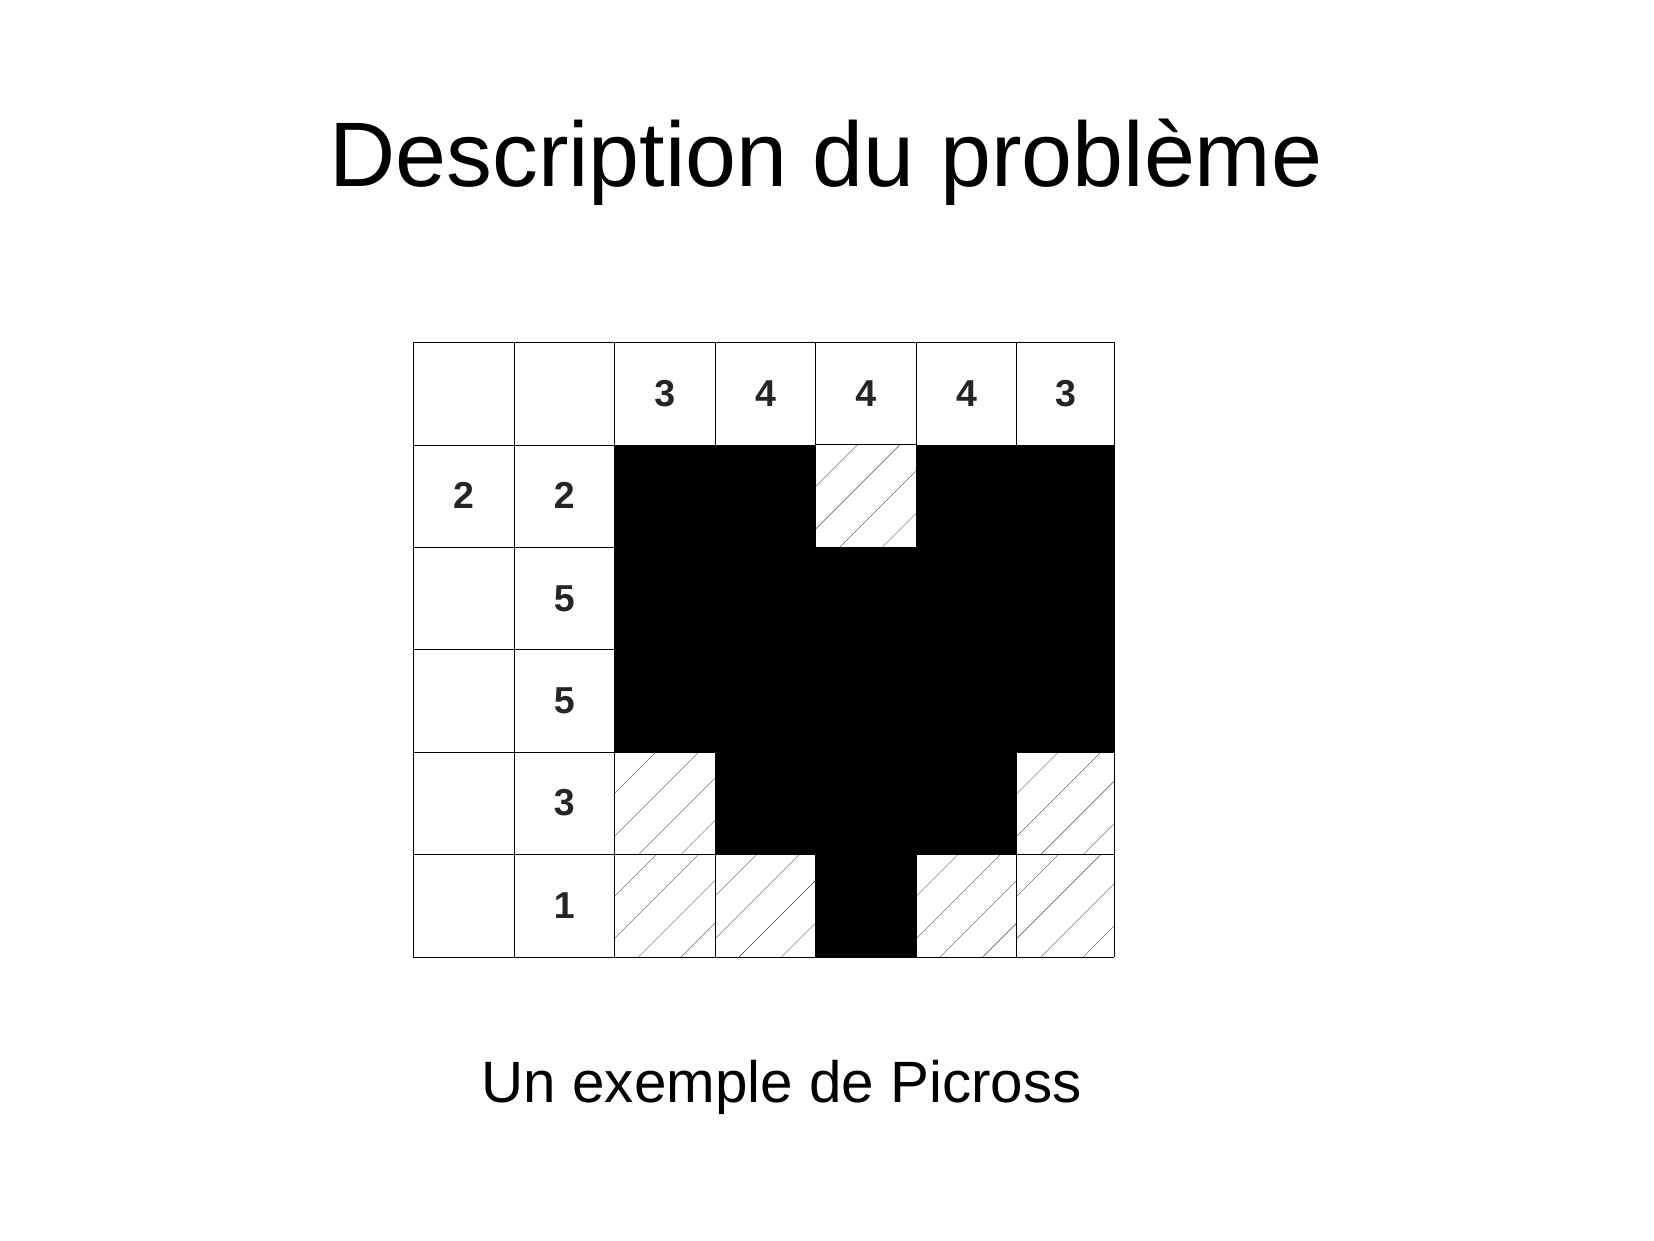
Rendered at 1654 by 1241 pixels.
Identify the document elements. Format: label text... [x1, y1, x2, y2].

table_header 4 [917, 343, 1016, 445]
table_cell [917, 548, 1016, 649]
table_cell [1017, 650, 1114, 752]
table_cell 5 [515, 548, 614, 649]
table_cell [716, 650, 815, 752]
table_header [414, 343, 514, 445]
text_box Un exemple de Picross [465, 1039, 1099, 1120]
table_cell [716, 548, 815, 649]
table_cell [816, 650, 916, 752]
table_cell [615, 650, 715, 752]
table_cell [615, 548, 715, 649]
table_cell 5 [515, 650, 614, 752]
table_header 3 [615, 343, 715, 445]
table_cell 1 [515, 855, 614, 957]
table_cell [615, 855, 715, 957]
table_cell [414, 753, 514, 854]
table_cell [816, 445, 916, 547]
table_header 4 [716, 343, 815, 445]
table_cell [917, 753, 1016, 854]
table_cell [1017, 548, 1114, 649]
table_cell [917, 855, 1016, 957]
table_header 4 [816, 343, 916, 444]
table_cell [816, 753, 916, 854]
table_header [515, 343, 614, 445]
table_cell [1017, 446, 1114, 547]
table_cell [615, 753, 715, 854]
table_cell [716, 446, 815, 547]
table_cell [414, 855, 514, 957]
table_cell 2 [515, 446, 614, 547]
table_cell [1017, 855, 1114, 957]
table_cell [816, 548, 916, 649]
table_cell [917, 650, 1016, 752]
table_cell [414, 650, 514, 752]
table_cell [1017, 753, 1114, 854]
table_cell [615, 446, 715, 547]
title Description du problème [82, 49, 1571, 257]
table_cell 3 [515, 753, 614, 854]
table_cell [917, 446, 1016, 547]
table_cell 2 [414, 446, 514, 547]
table_header 3 [1017, 343, 1114, 445]
table_cell [816, 855, 916, 957]
table_cell [716, 753, 815, 854]
table_cell [716, 855, 815, 957]
table_cell [414, 548, 514, 649]
